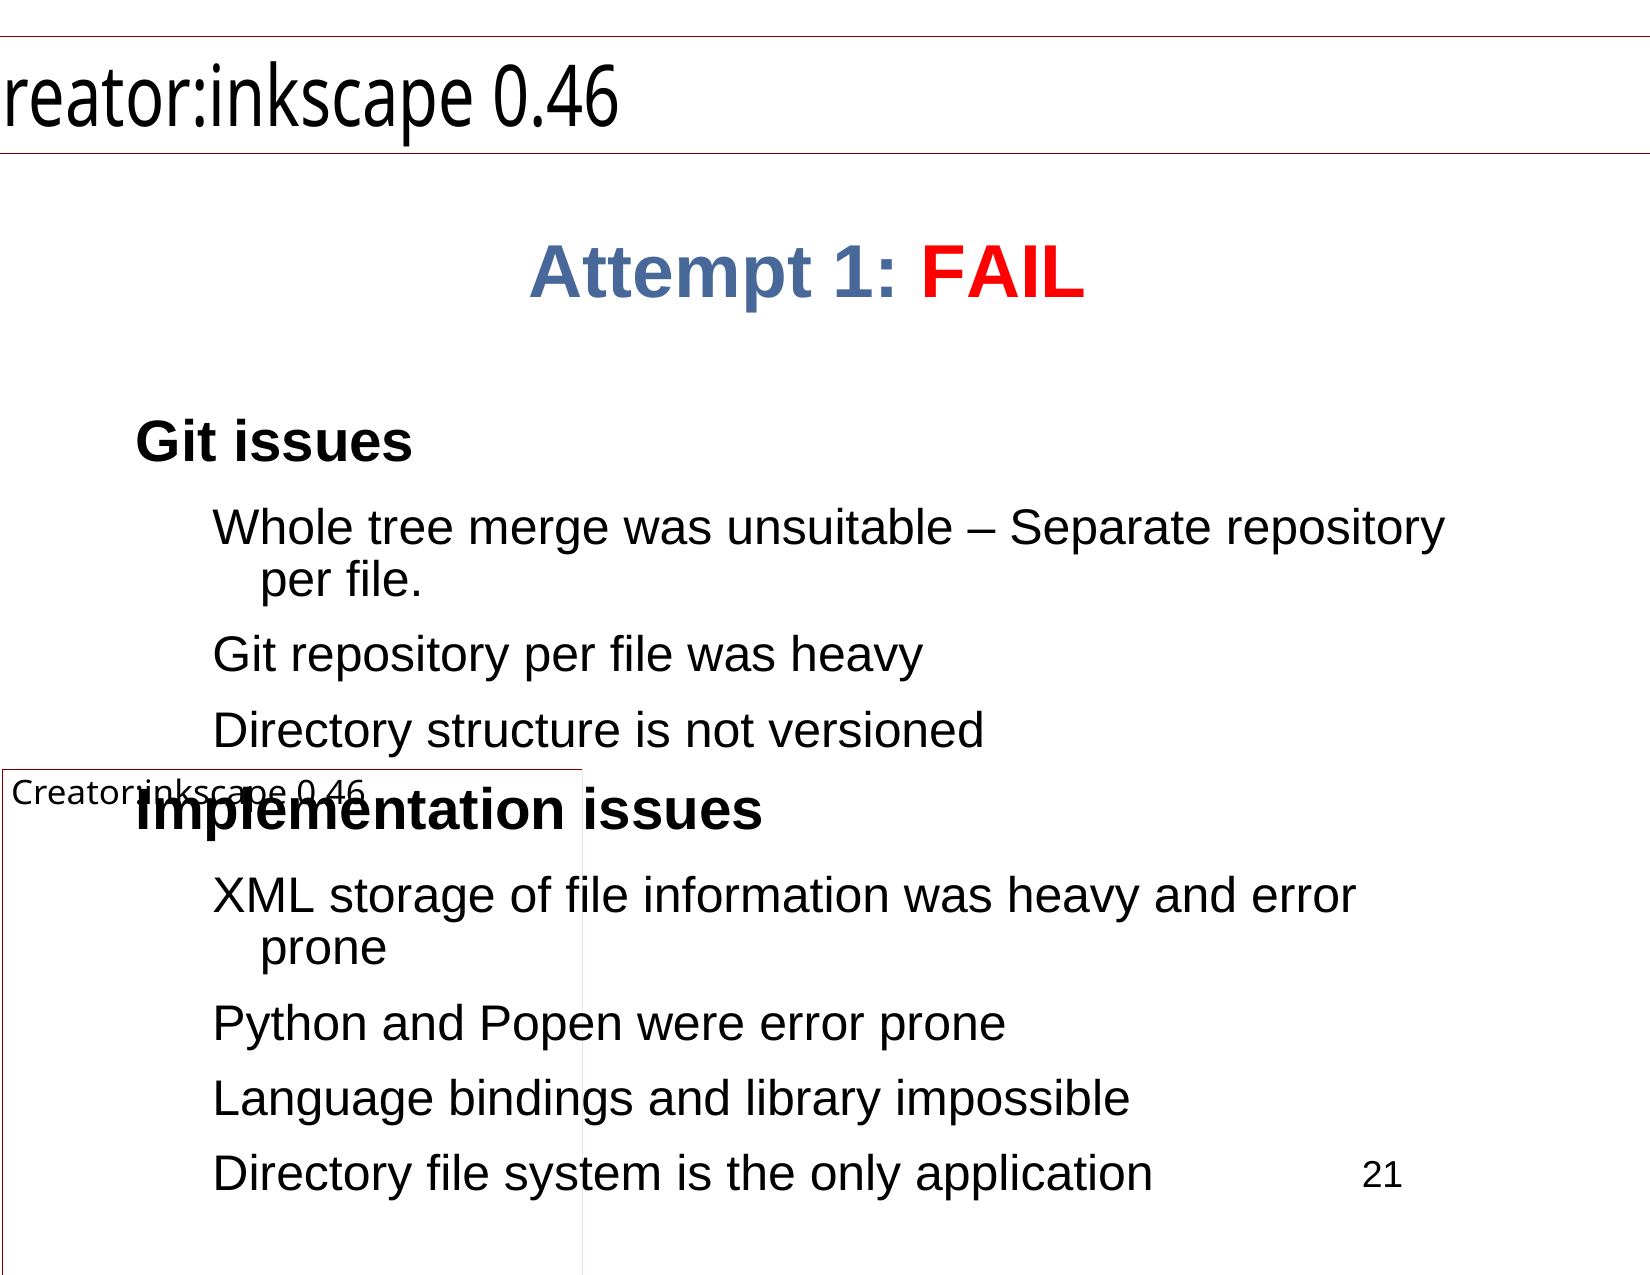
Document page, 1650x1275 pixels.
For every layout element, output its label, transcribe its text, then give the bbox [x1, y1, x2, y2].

list Git issues Whole tree merge was unsuitable – Separate repository per file. Git repository per file was heavy Directory structure is not versioned Implementation issues XML storage of file information was heavy and error prone Python and Popen were error prone Language bindings and library impossible Directory file system is the only application [118, 413, 1498, 1206]
title Attempt 1: FAIL [118, 177, 1498, 371]
